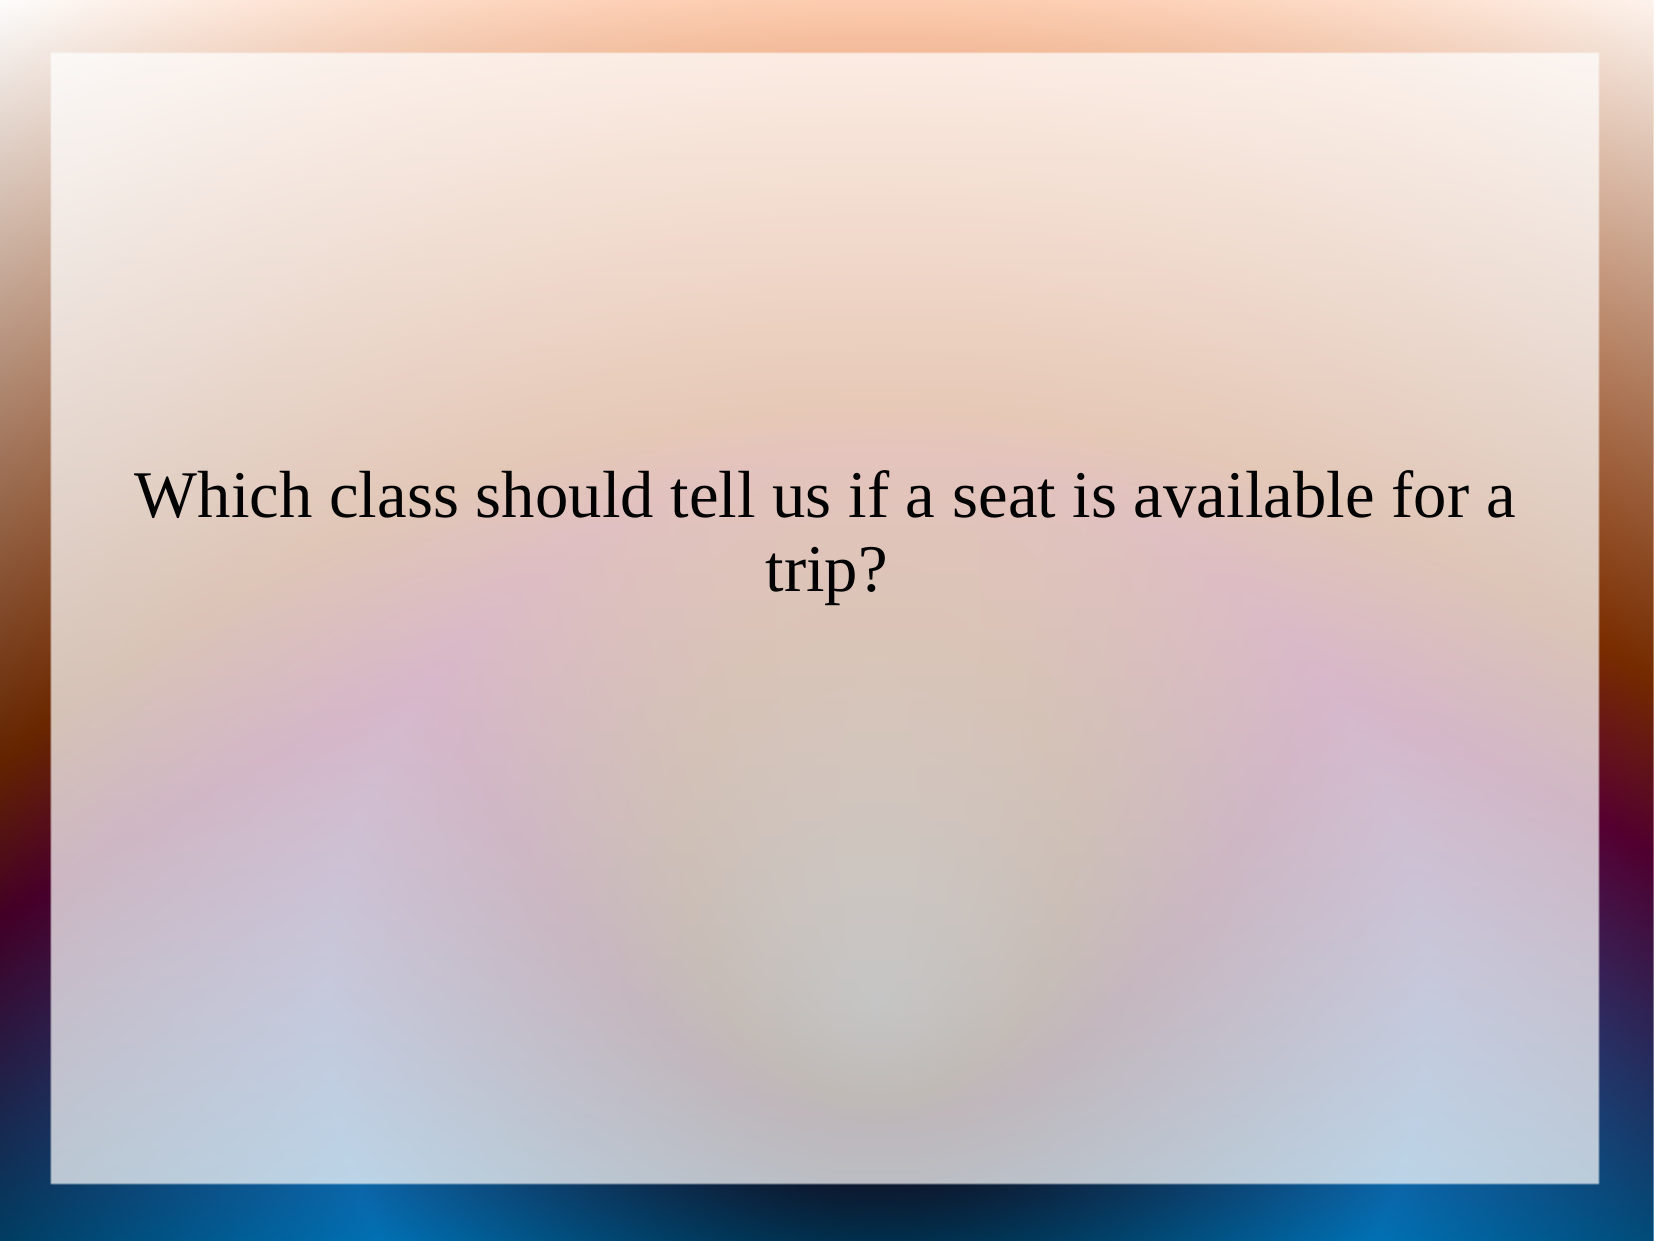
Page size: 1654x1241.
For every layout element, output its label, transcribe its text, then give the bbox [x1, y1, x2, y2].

subtitle Which class should tell us if a seat is available for a trip? [82, 55, 1571, 1010]
picture [0, 0, 1654, 1241]
